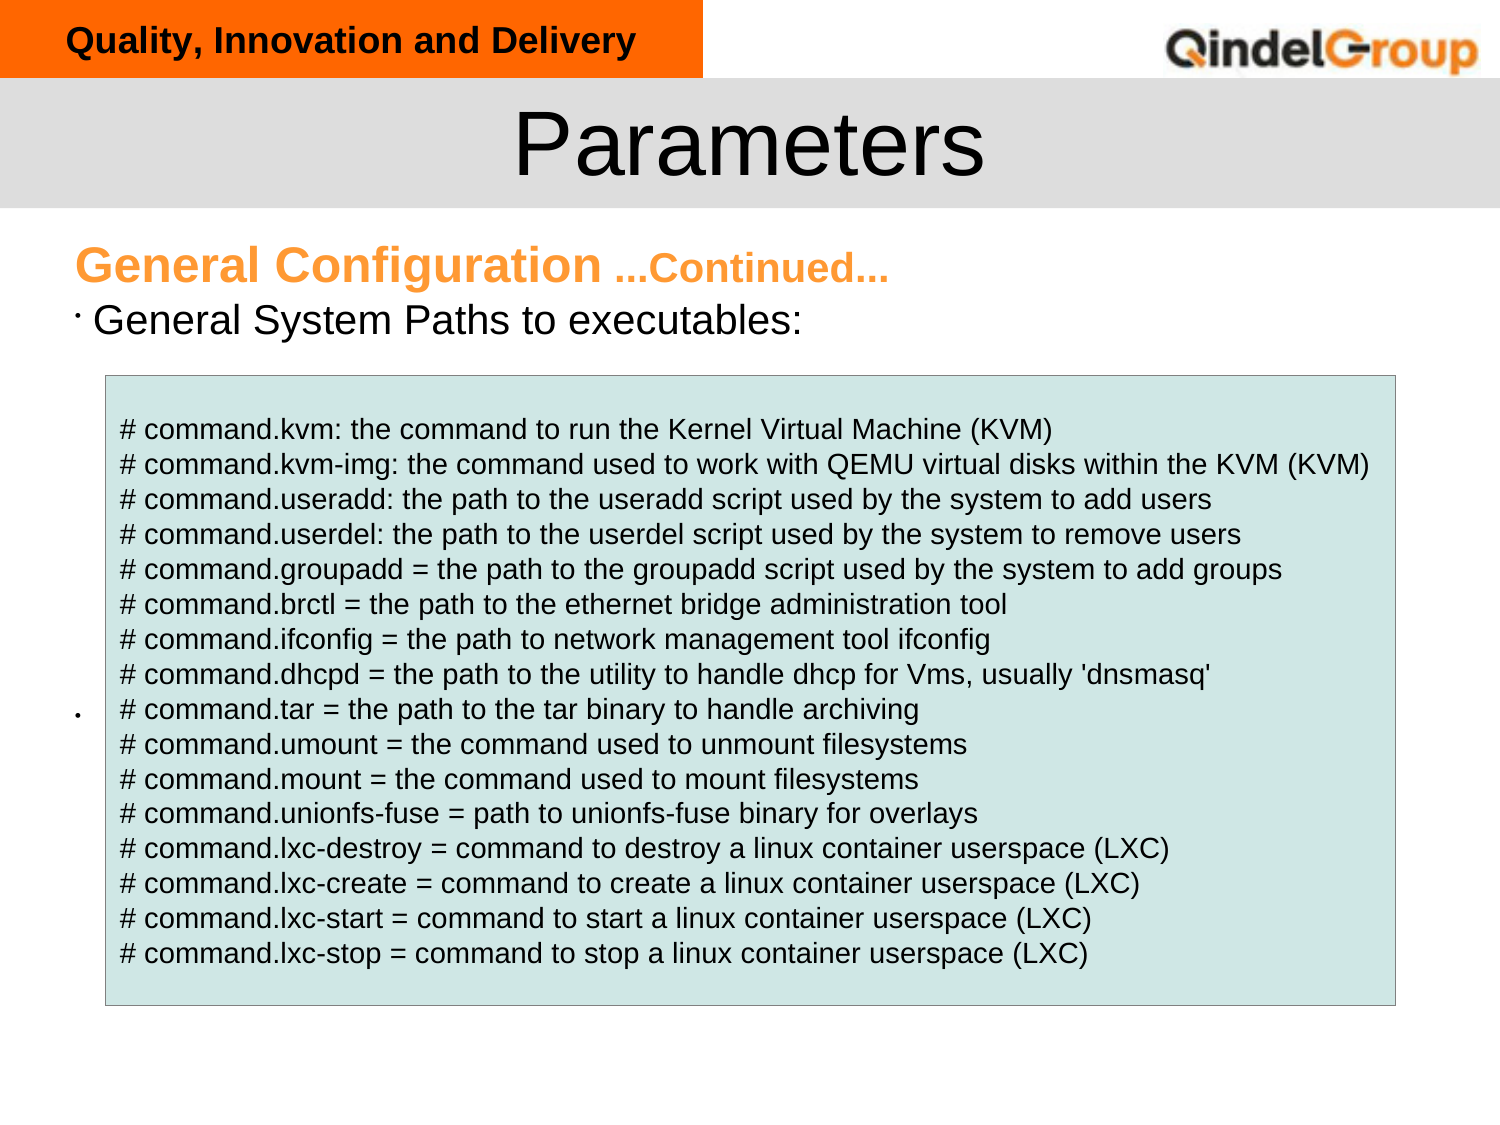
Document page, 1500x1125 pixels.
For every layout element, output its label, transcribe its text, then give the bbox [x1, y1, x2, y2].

text_box # command.kvm: the command to run the Kernel Virtual Machine (KVM) # command.kvm-img: the command used to work with QEMU virtual disks within the KVM (KVM) # command.useradd: the path to the useradd script used by the system to add users # command.userdel: the path to the userdel script used by the system to remove users # command.groupadd = the path to the groupadd script used by the system to add groups # command.brctl = the path to the ethernet bridge administration tool # command.ifconfig = the path to network management tool ifconfig # command.dhcpd = the path to the utility to handle dhcp for Vms, usually 'dnsmasq' # command.tar = the path to the tar binary to handle archiving # command.umount = the command used to unmount filesystems # command.mount = the command used to mount filesystems # command.unionfs-fuse = path to unionfs-fuse binary for overlays # command.lxc-destroy = command to destroy a linux container userspace (LXC) # command.lxc-create = command to create a linux container userspace (LXC) # command.lxc-start = command to start a linux container userspace (LXC) # command.lxc-stop = command to stop a linux container userspace (LXC) [105, 375, 1396, 1006]
title Parameters [75, 45, 1426, 224]
text_box General Configuration ...Continued... General System Paths to executables: [60, 224, 1426, 751]
picture [1163, 23, 1481, 78]
